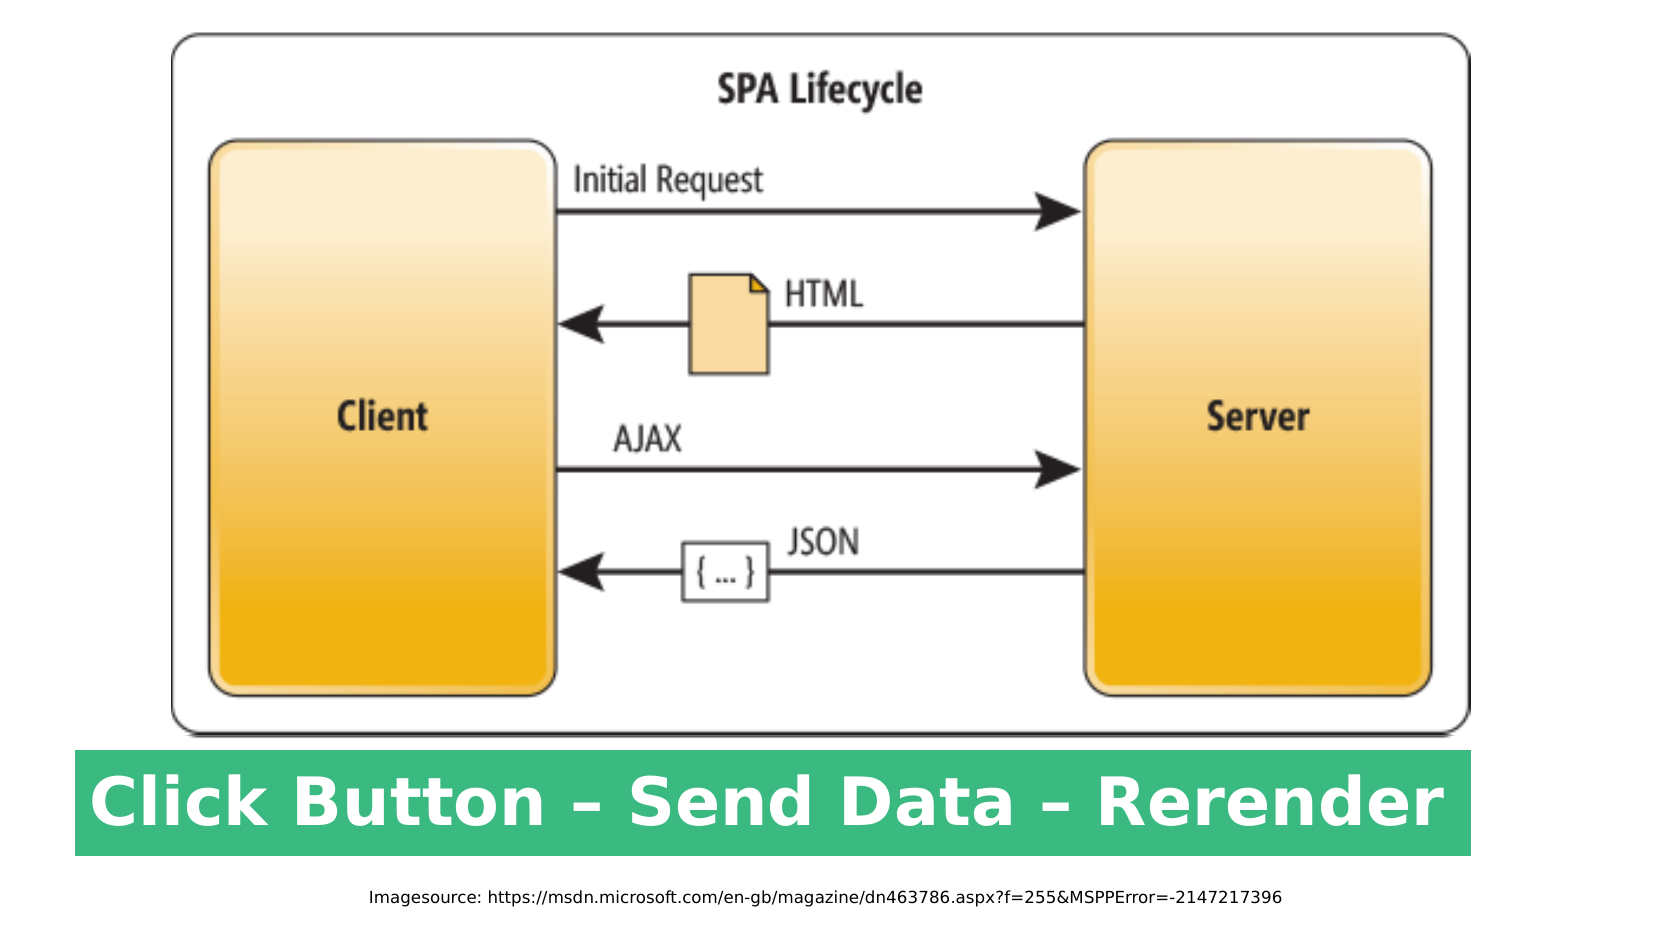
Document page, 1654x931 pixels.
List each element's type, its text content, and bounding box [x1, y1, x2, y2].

text_box Click Button – Send Data – Rerender [75, 750, 1471, 856]
text_box Imagesource: https://msdn.microsoft.com/en-gb/magazine/dn463786.aspx?f=255&MSPPError=-2147217396 [0, 885, 1654, 911]
picture [171, 24, 1471, 751]
